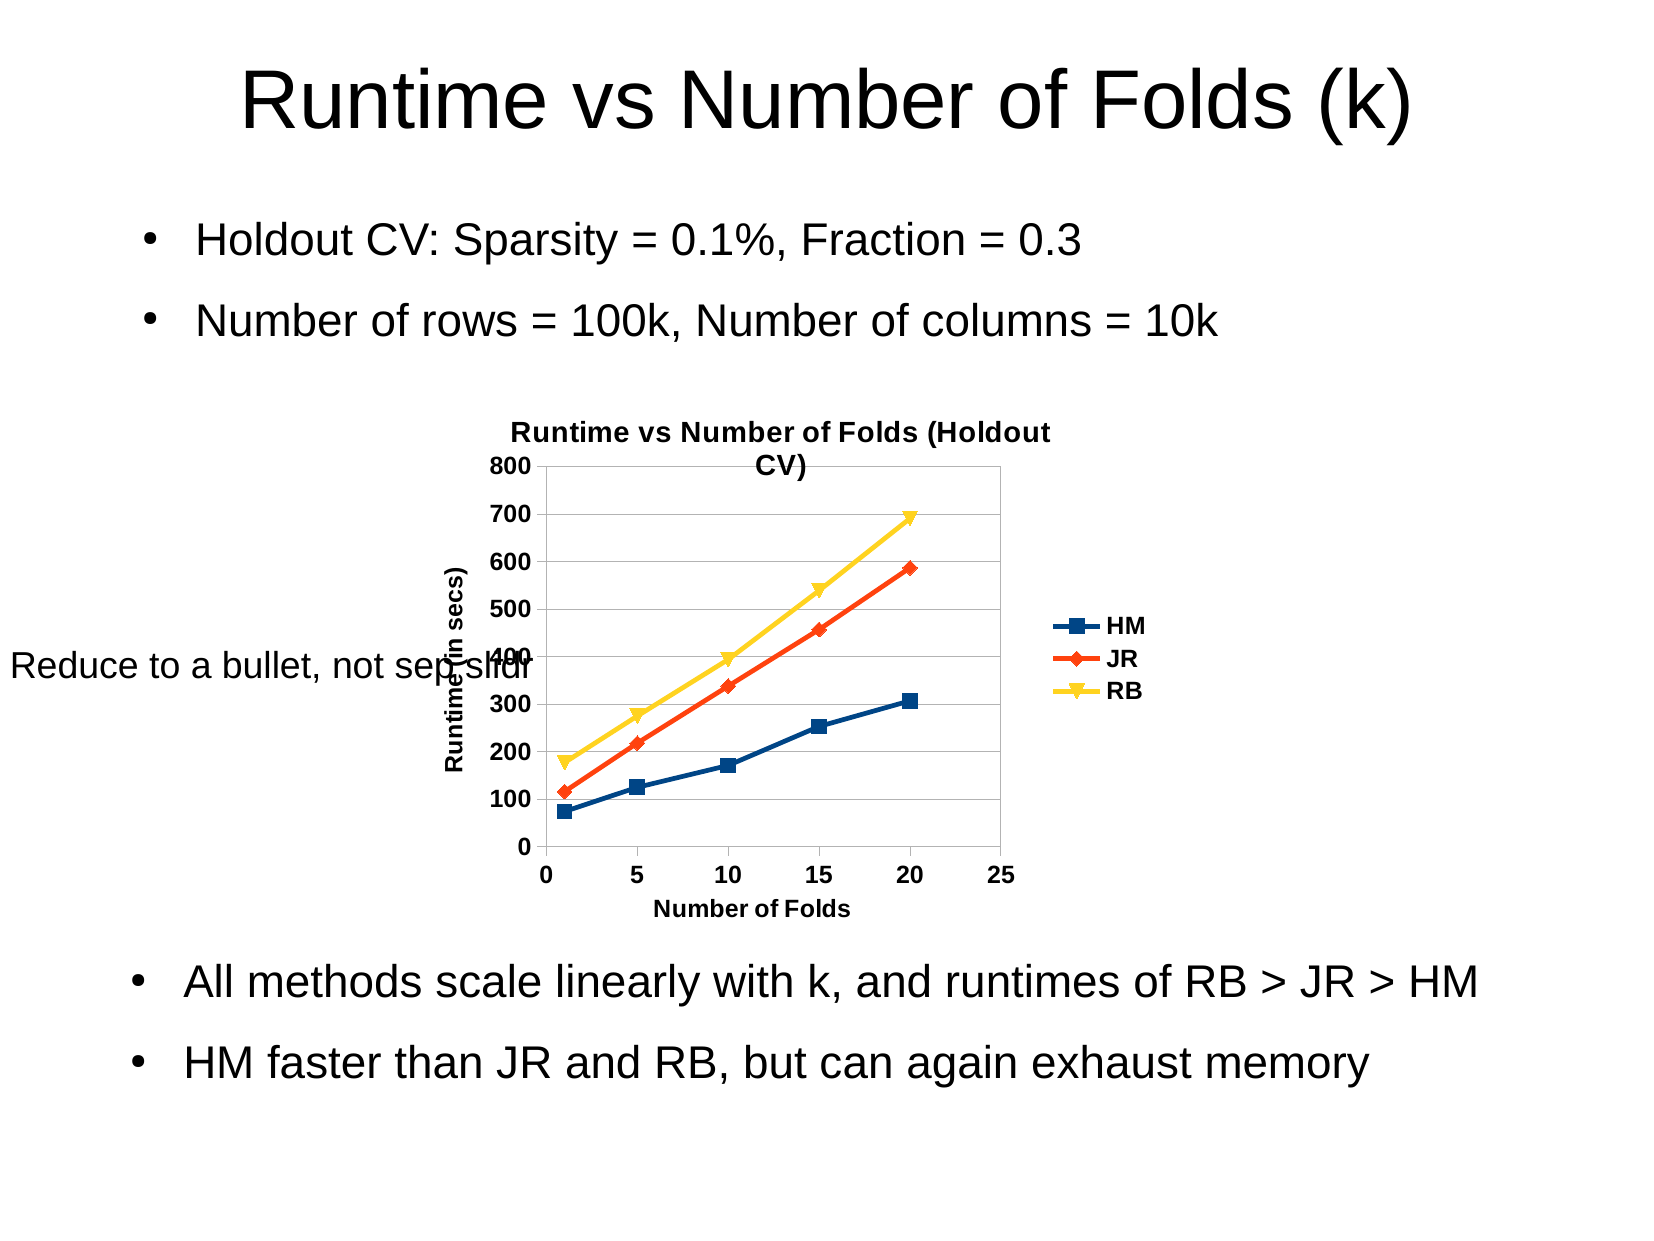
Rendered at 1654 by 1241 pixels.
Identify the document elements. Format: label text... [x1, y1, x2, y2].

list All methods scale linearly with k, and runtimes of RB > JR > HM HM faster than JR and RB, but can again exhaust memory [112, 955, 1544, 1126]
chart [411, 394, 1163, 930]
title Runtime vs Number of Folds (k) [83, 49, 1572, 151]
list Holdout CV: Sparsity = 0.1%, Fraction = 0.3 Number of rows = 100k, Number of columns = 10k [124, 213, 1556, 383]
text_box Reduce to a bullet, not sep slidr [0, 637, 549, 695]
